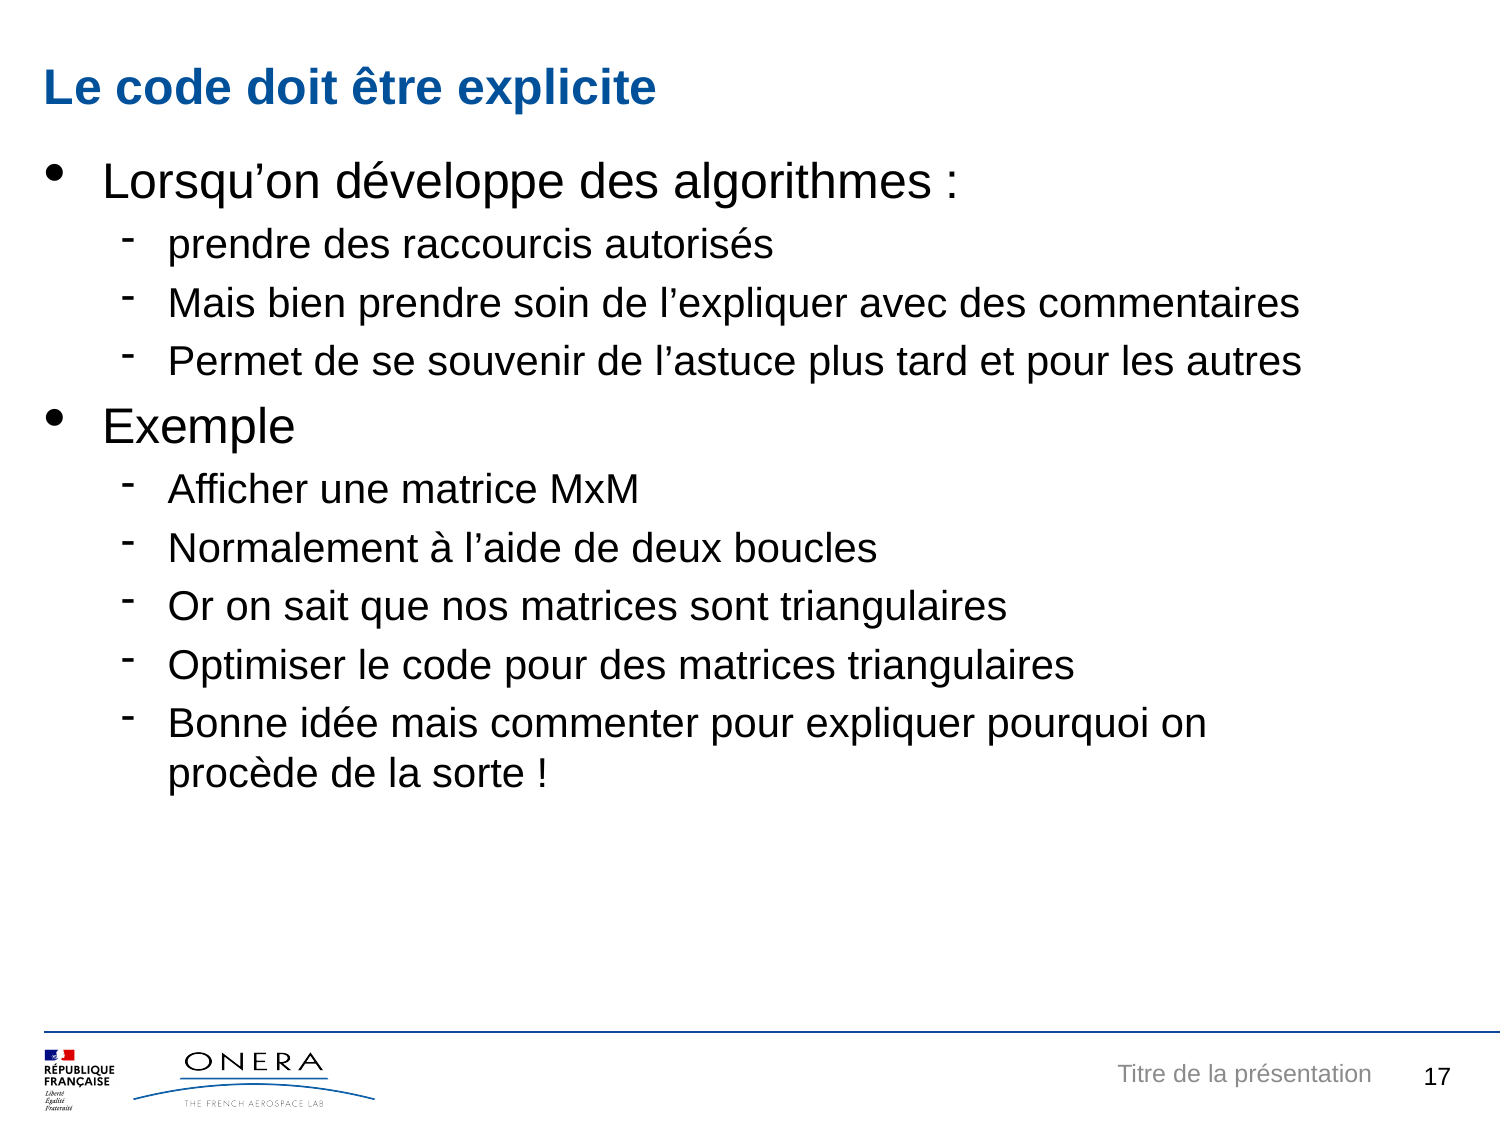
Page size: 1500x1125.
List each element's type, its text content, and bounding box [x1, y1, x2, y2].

text_box Titre de la présentation [466, 1042, 1388, 1103]
text_box Le code doit être explicite [43, 0, 1486, 169]
text_box Lorsqu’on développe des algorithmes : prendre des raccourcis autorisés Mais bien prendre soin de l’expliquer avec des commentaires Permet de se souvenir de l’astuce plus tard et pour les autres Exemple Afficher une matrice MxM Normalement à l’aide de deux boucles Or on sait que nos matrices sont triangulaires Optimiser le code pour des matrices triangulaires Bonne idée mais commenter pour expliquer pourquoi on procède de la sorte ! [45, 148, 1321, 824]
picture [34, 1039, 125, 1121]
text_box <numéro> [1374, 1025, 1500, 1125]
picture [133, 1052, 375, 1107]
